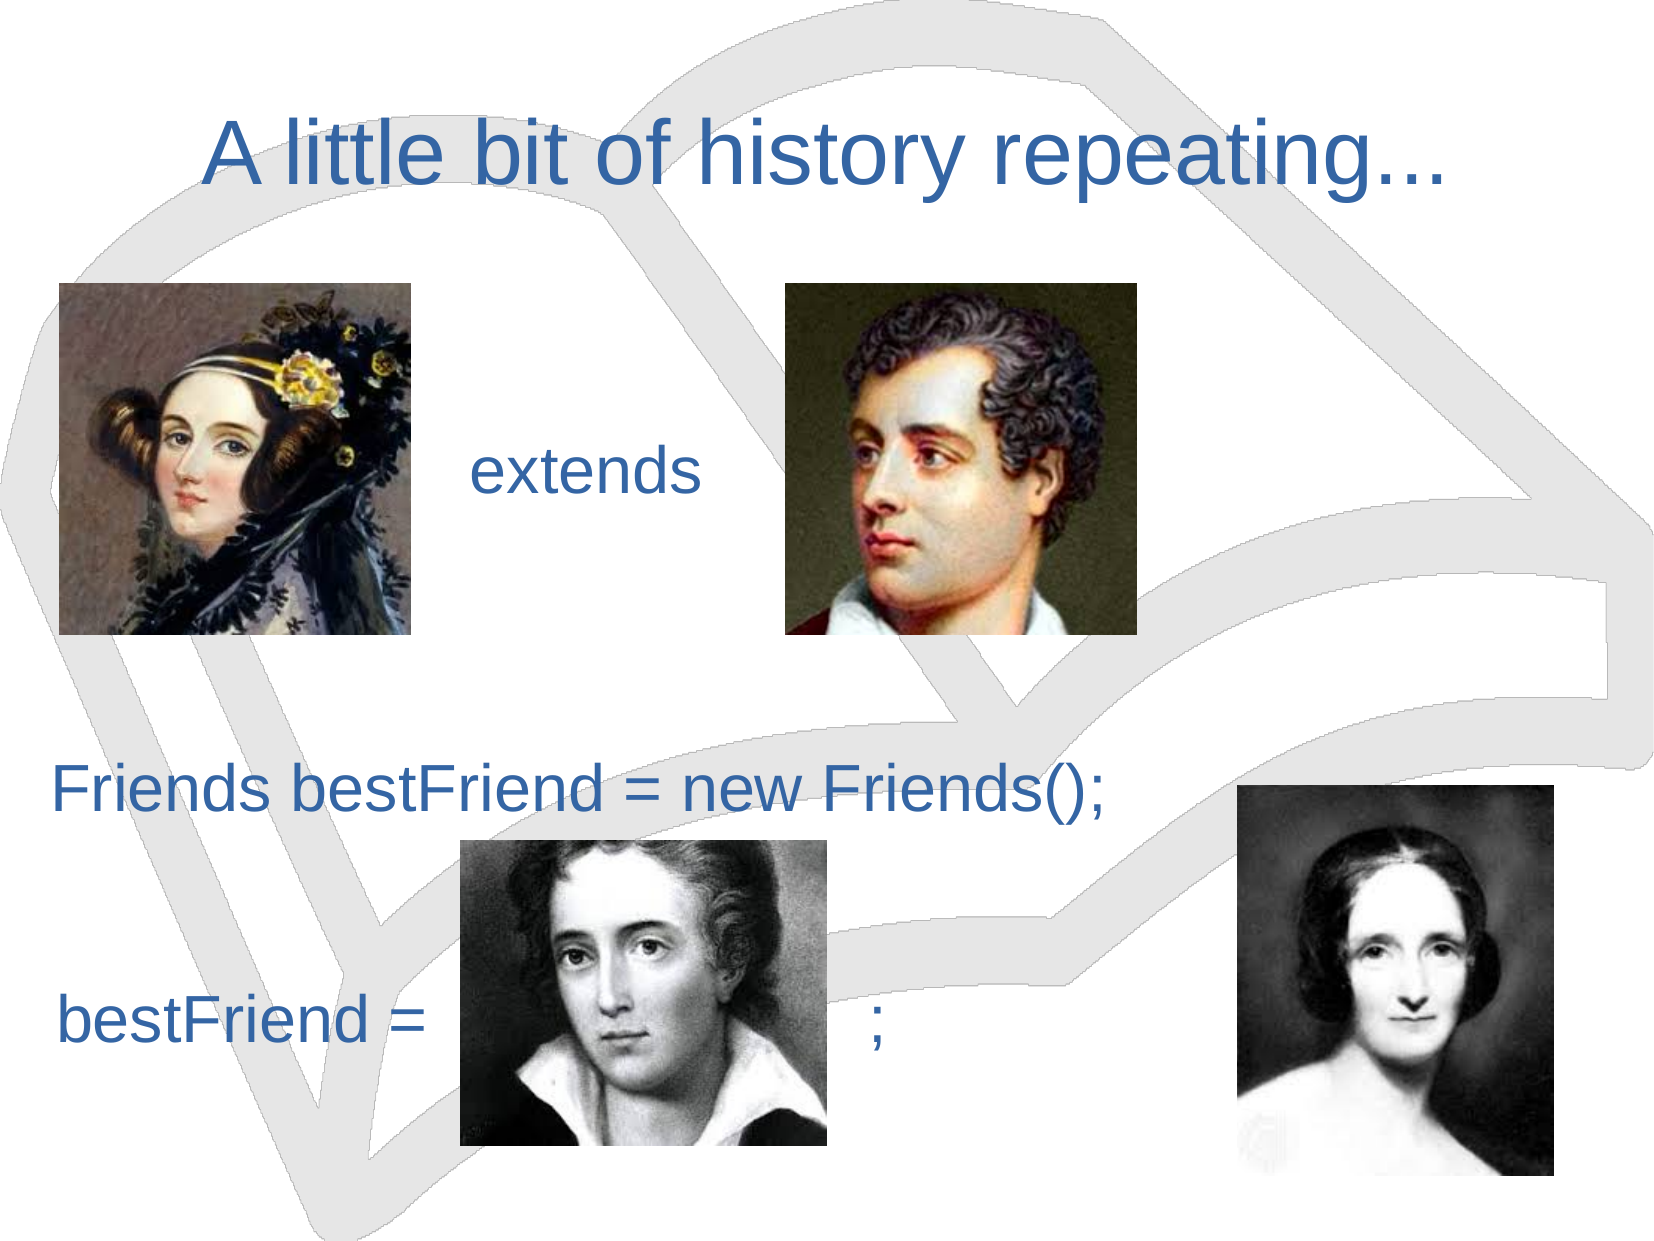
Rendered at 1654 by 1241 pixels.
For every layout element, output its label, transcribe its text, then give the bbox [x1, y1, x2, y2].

picture [0, 0, 1654, 1241]
text_box Friends bestFriend = new Friends(); [35, 744, 1146, 909]
text_box extends [454, 425, 774, 590]
text_box bestFriend = ; [41, 974, 951, 1139]
title A little bit of history repeating... [82, 49, 1571, 257]
